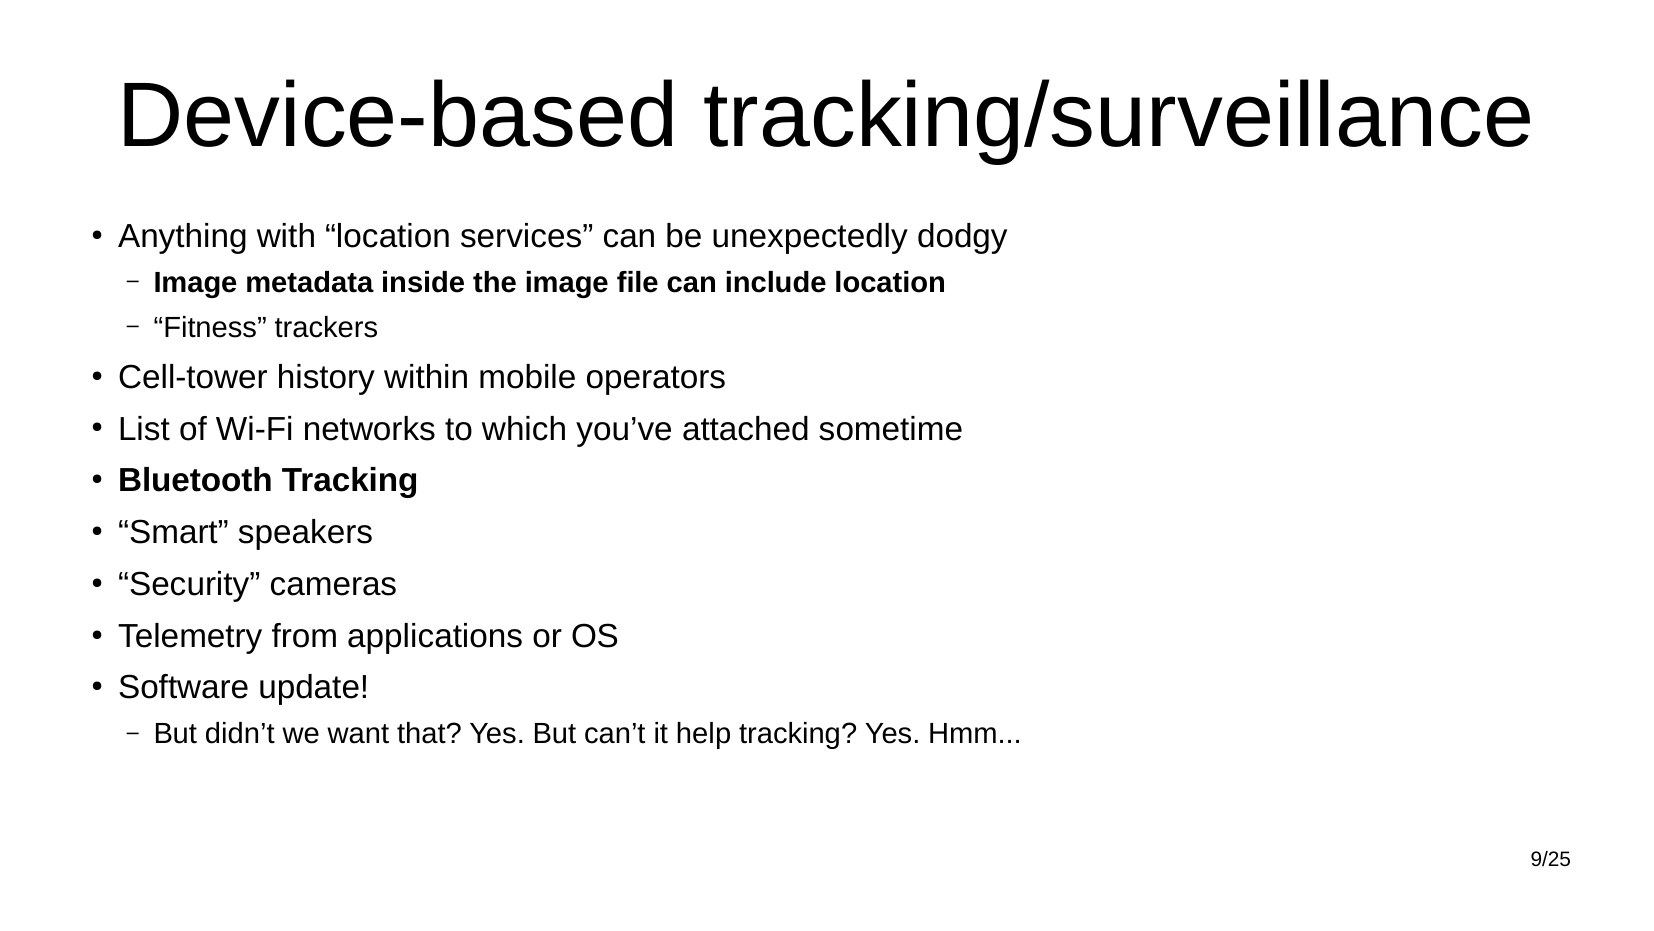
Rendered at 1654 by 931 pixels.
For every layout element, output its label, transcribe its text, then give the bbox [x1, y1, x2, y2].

title Device-based tracking/surveillance [82, 37, 1571, 193]
list Anything with “location services” can be unexpectedly dodgy Image metadata inside the image file can include location “Fitness” trackers Cell-tower history within mobile operators List of Wi-Fi networks to which you’ve attached sometime Bluetooth Tracking “Smart” speakers “Security” cameras Telemetry from applications or OS Software update! But didn’t we want that? Yes. But can’t it help tracking? Yes. Hmm... [82, 217, 1571, 758]
